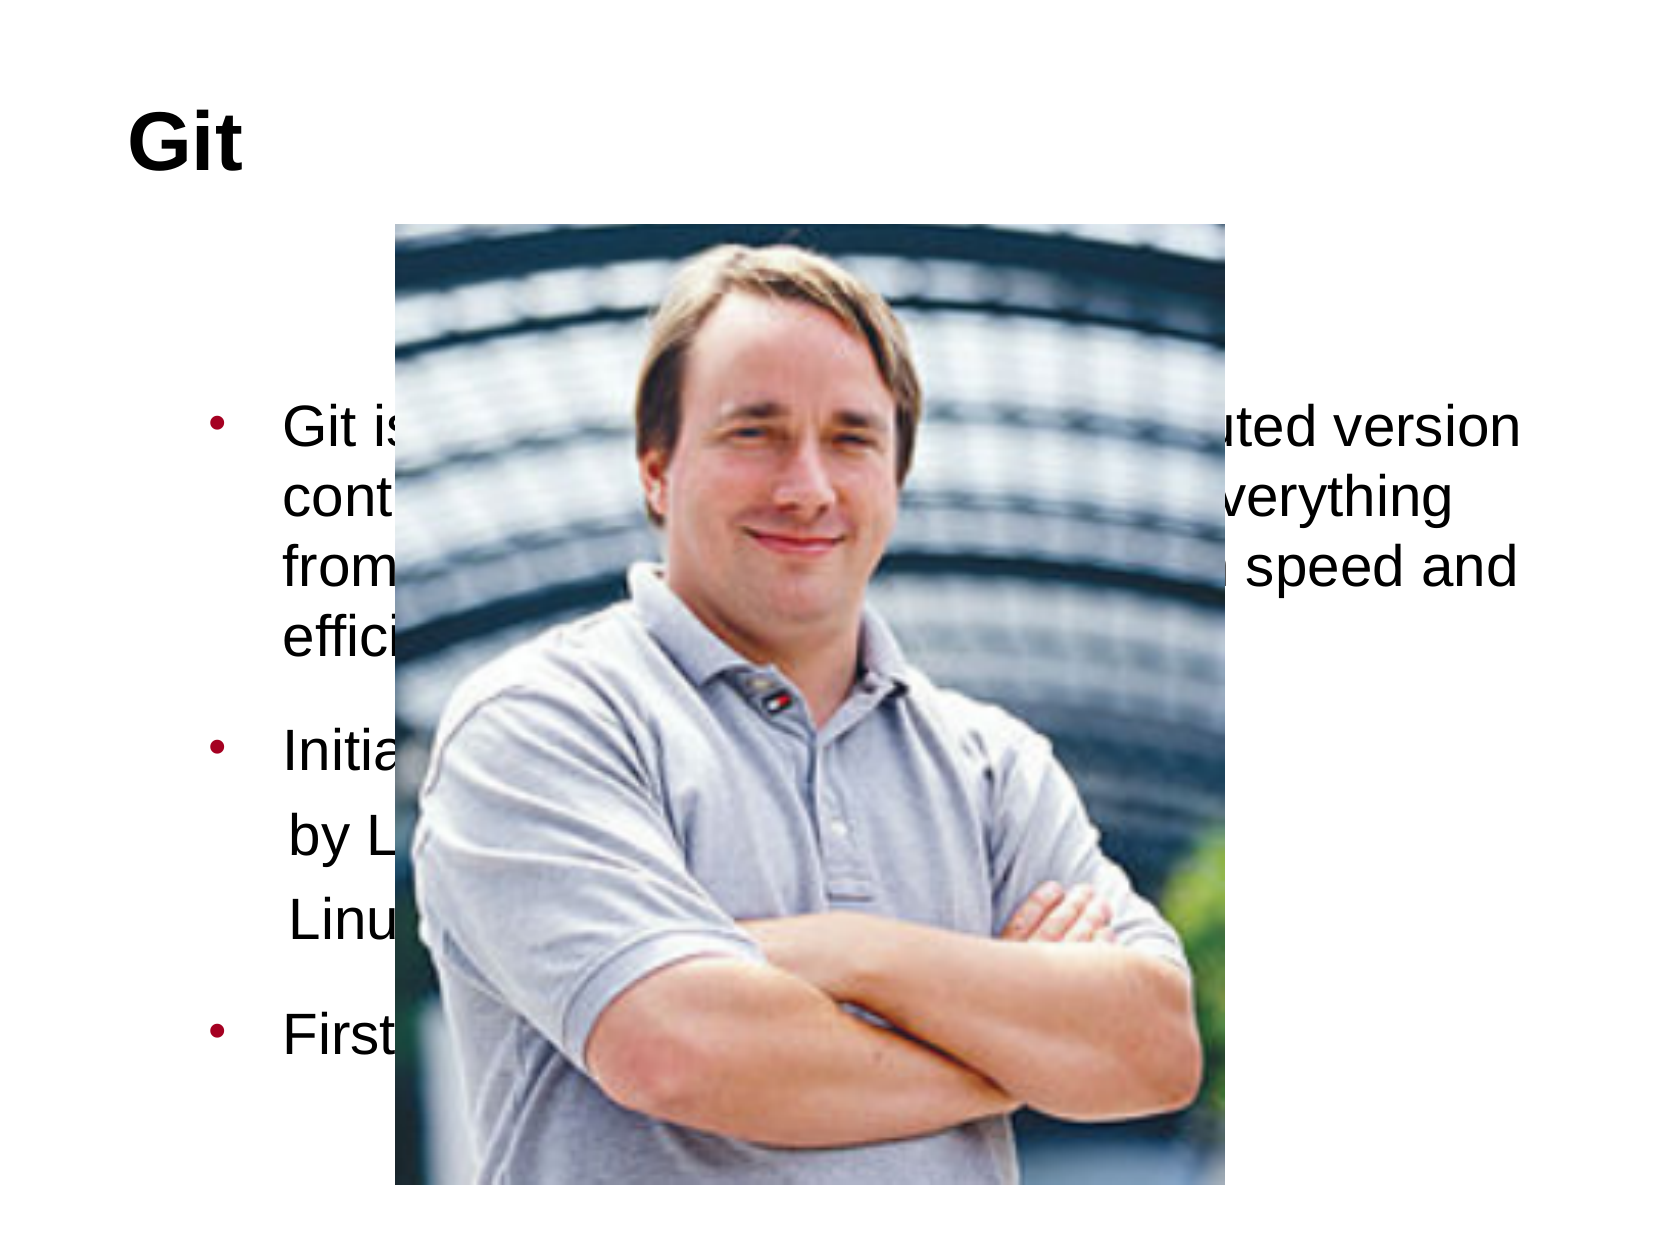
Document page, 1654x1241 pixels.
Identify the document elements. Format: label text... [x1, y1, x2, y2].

picture [395, 224, 1225, 1186]
title Git [82, 49, 1571, 196]
text_box Git is a free and open source distributed version control system designed to handle everything from small to very large projects with speed and efficiency Initially designed and developed by Linus Torvalds for Linux kernel development First released in 2005 [192, 380, 1599, 1199]
